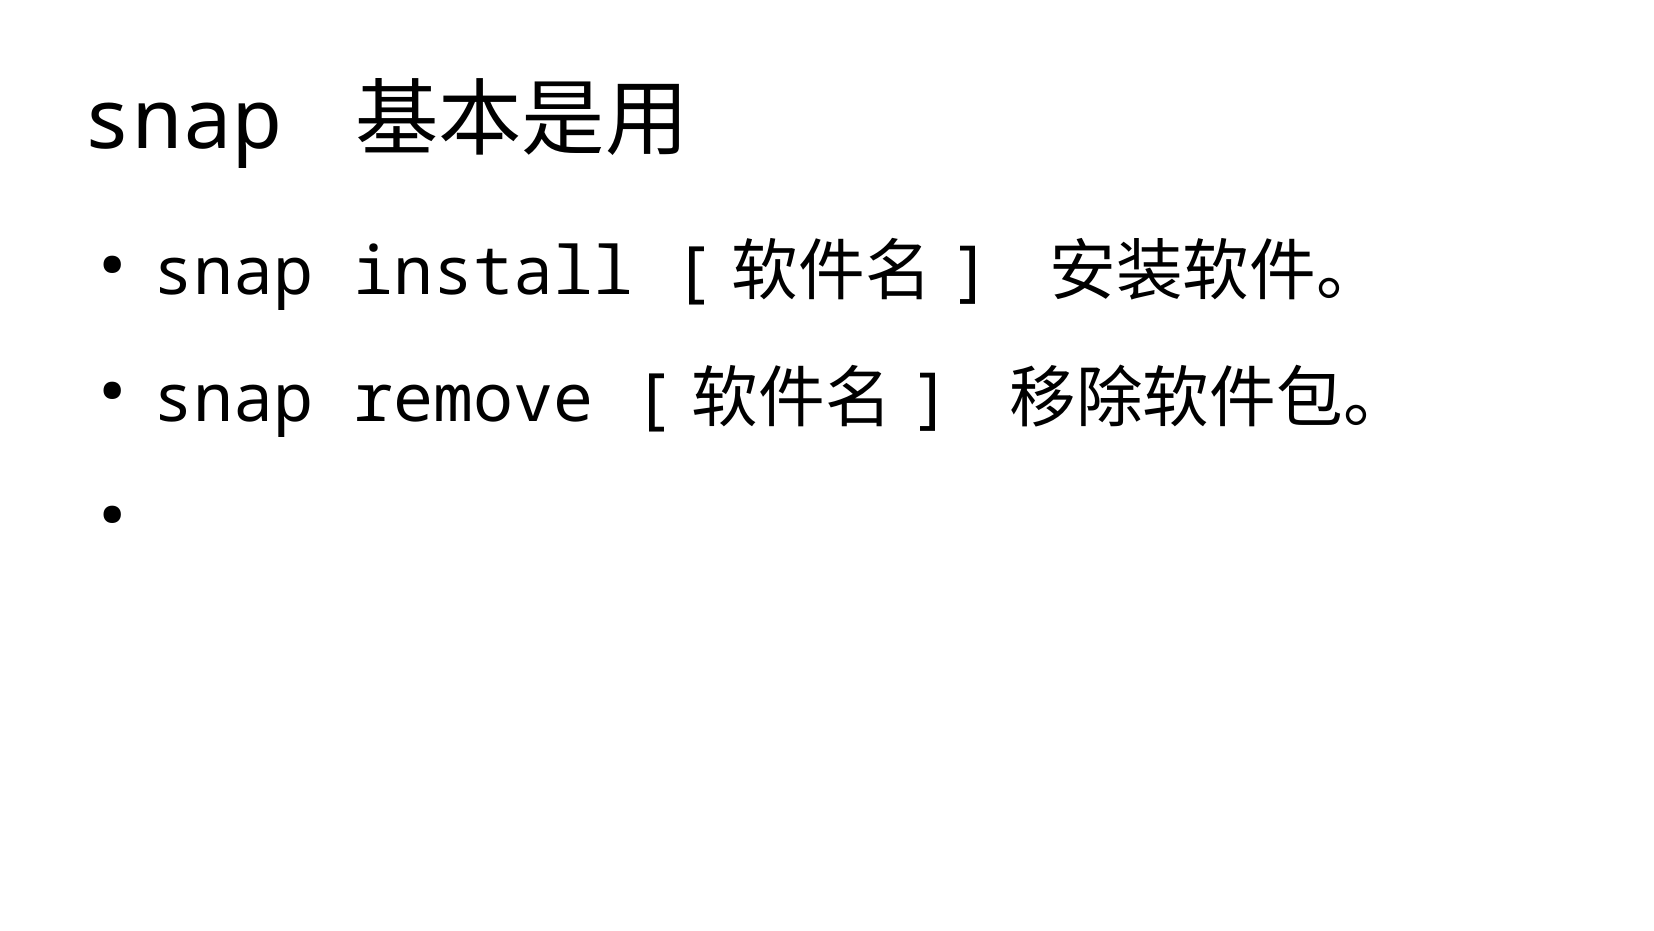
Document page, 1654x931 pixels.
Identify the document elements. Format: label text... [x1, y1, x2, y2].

title snap 基本是用 [82, 37, 1571, 189]
list snap install [软件名] 安装软件。 snap remove [软件名] 移除软件包。 [82, 217, 1571, 758]
